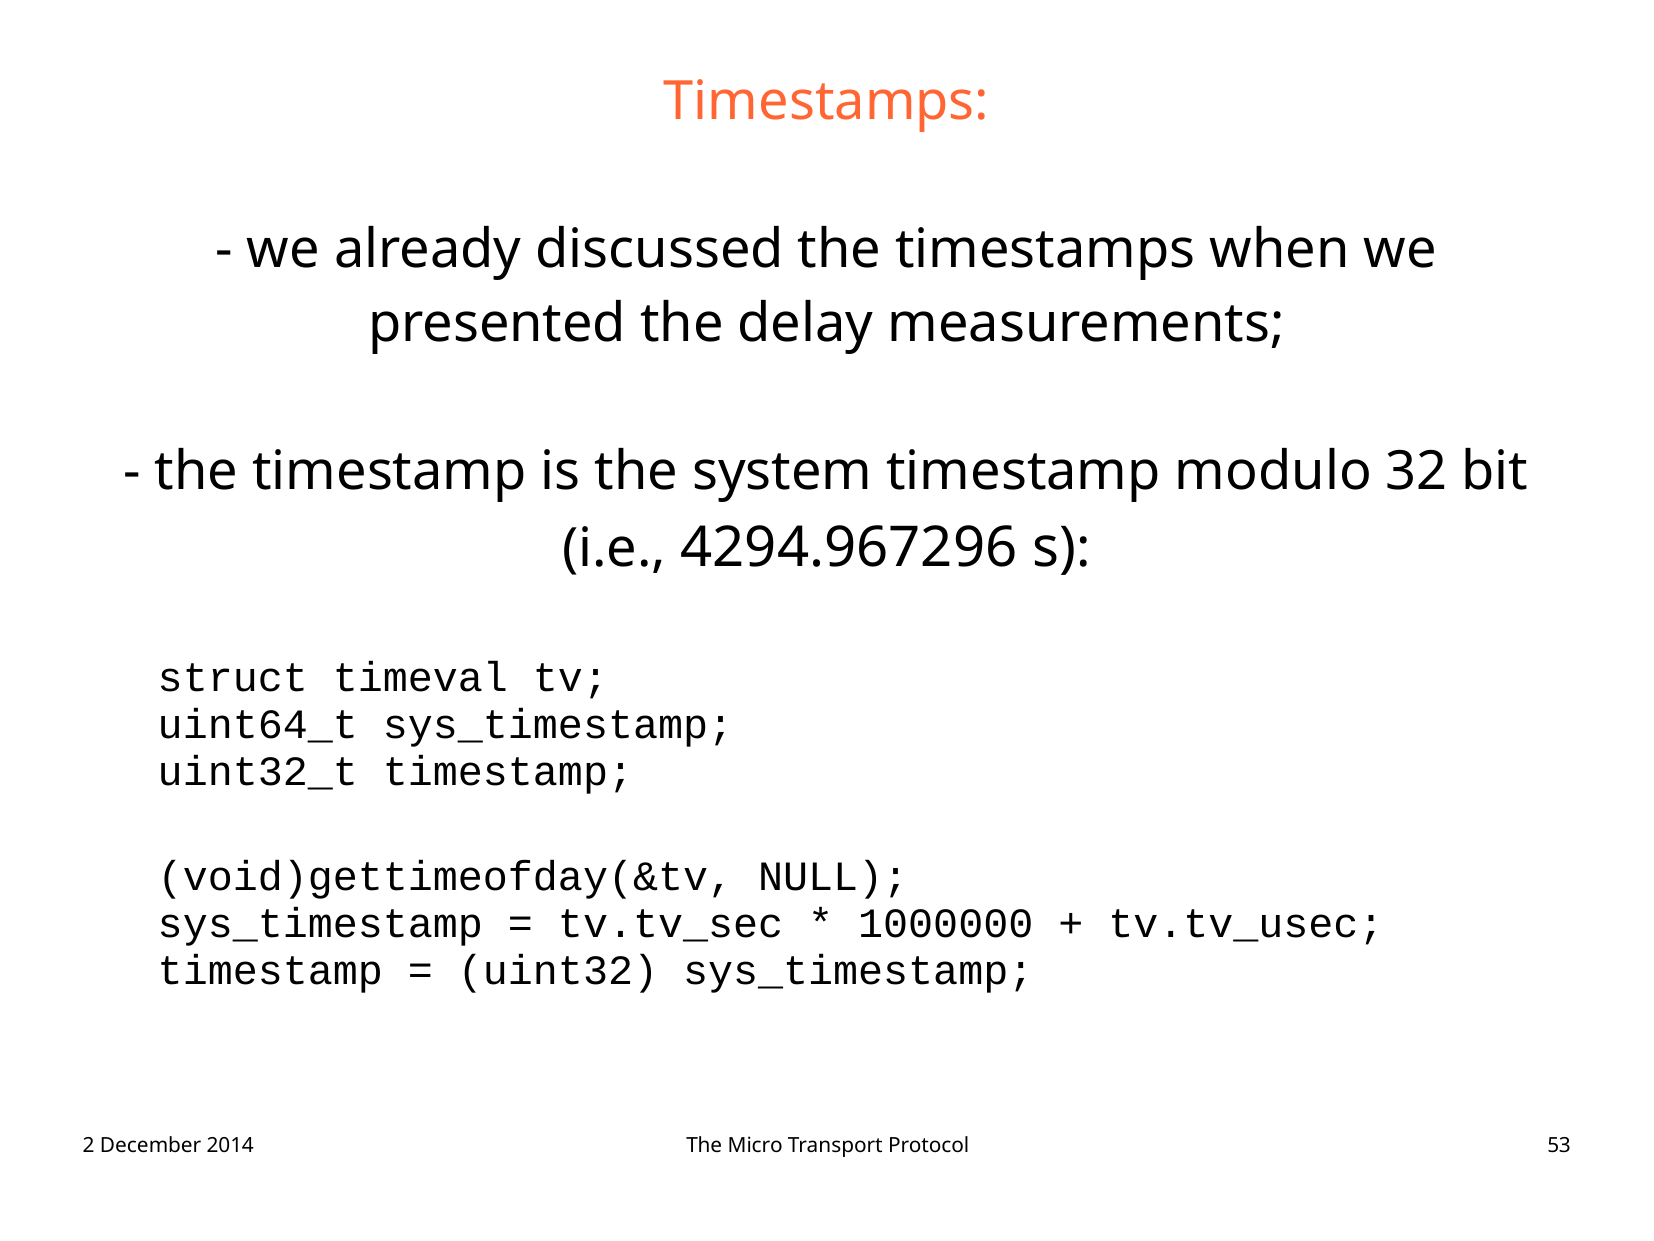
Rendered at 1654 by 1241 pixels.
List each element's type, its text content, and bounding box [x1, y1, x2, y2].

subtitle Timestamps: - we already discussed the timestamps when we presented the delay measurements; - the timestamp is the system timestamp modulo 32 bit (i.e., 4294.967296 s): struct timeval tv; uint64_t sys_timestamp; uint32_t timestamp; (void)gettimeofday(&tv, NULL); sys_timestamp = tv.tv_sec * 1000000 + tv.tv_usec; timestamp = (uint32) sys_timestamp; [82, 49, 1571, 1010]
